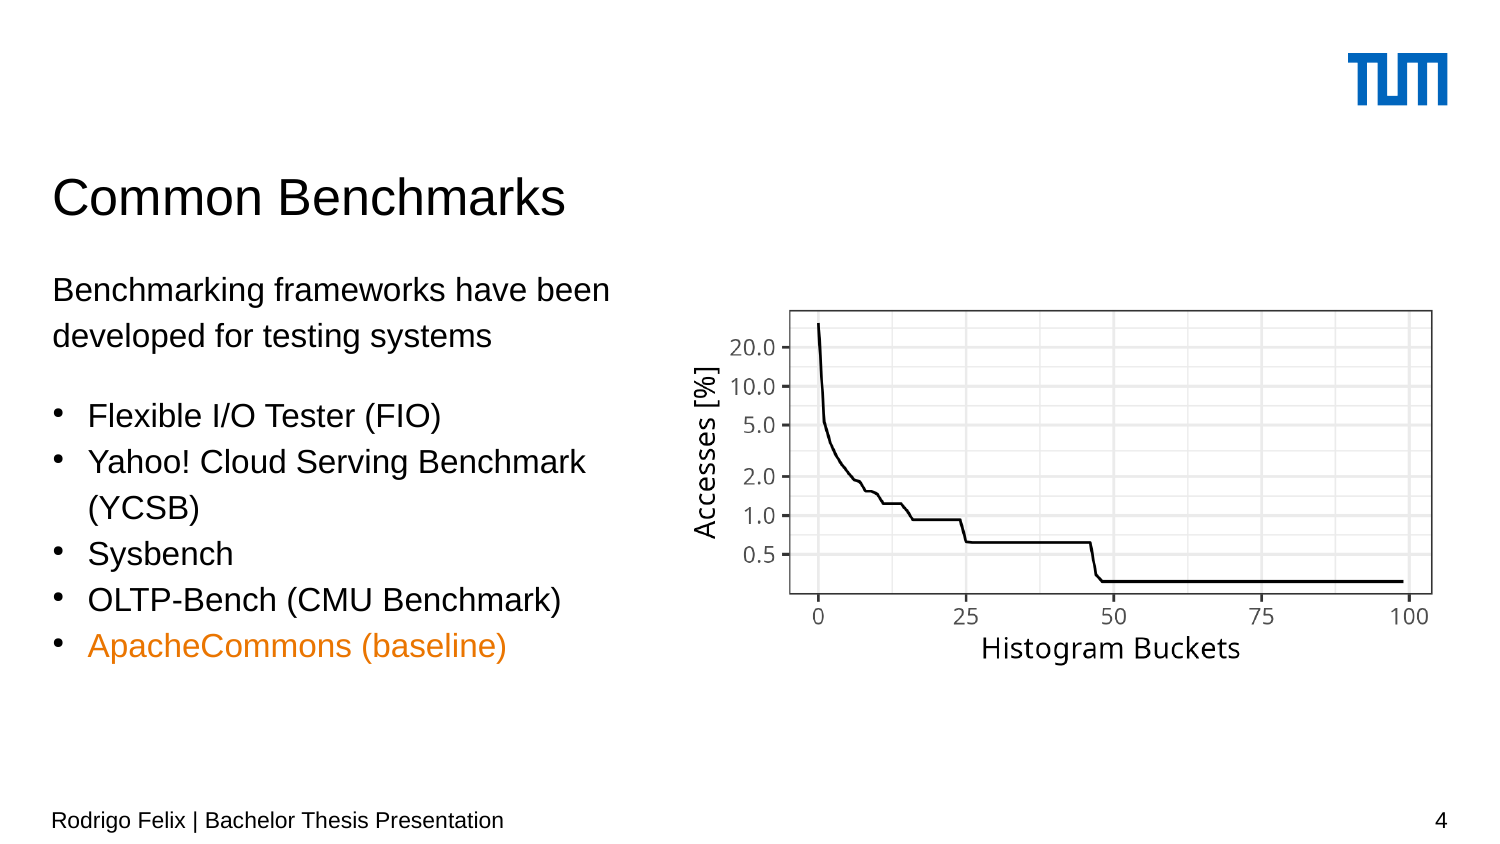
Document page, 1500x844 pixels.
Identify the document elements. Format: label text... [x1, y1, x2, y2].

list Flexible I/O Tester (FIO) Yahoo! Cloud Serving Benchmark (YCSB) Sysbench OLTP-Bench (CMU Benchmark) ApacheCommons (baseline) [52, 348, 680, 680]
picture [679, 295, 1447, 680]
title Common Benchmarks [52, 159, 1449, 227]
list Benchmarking frameworks have been developed for testing systems [52, 262, 680, 348]
